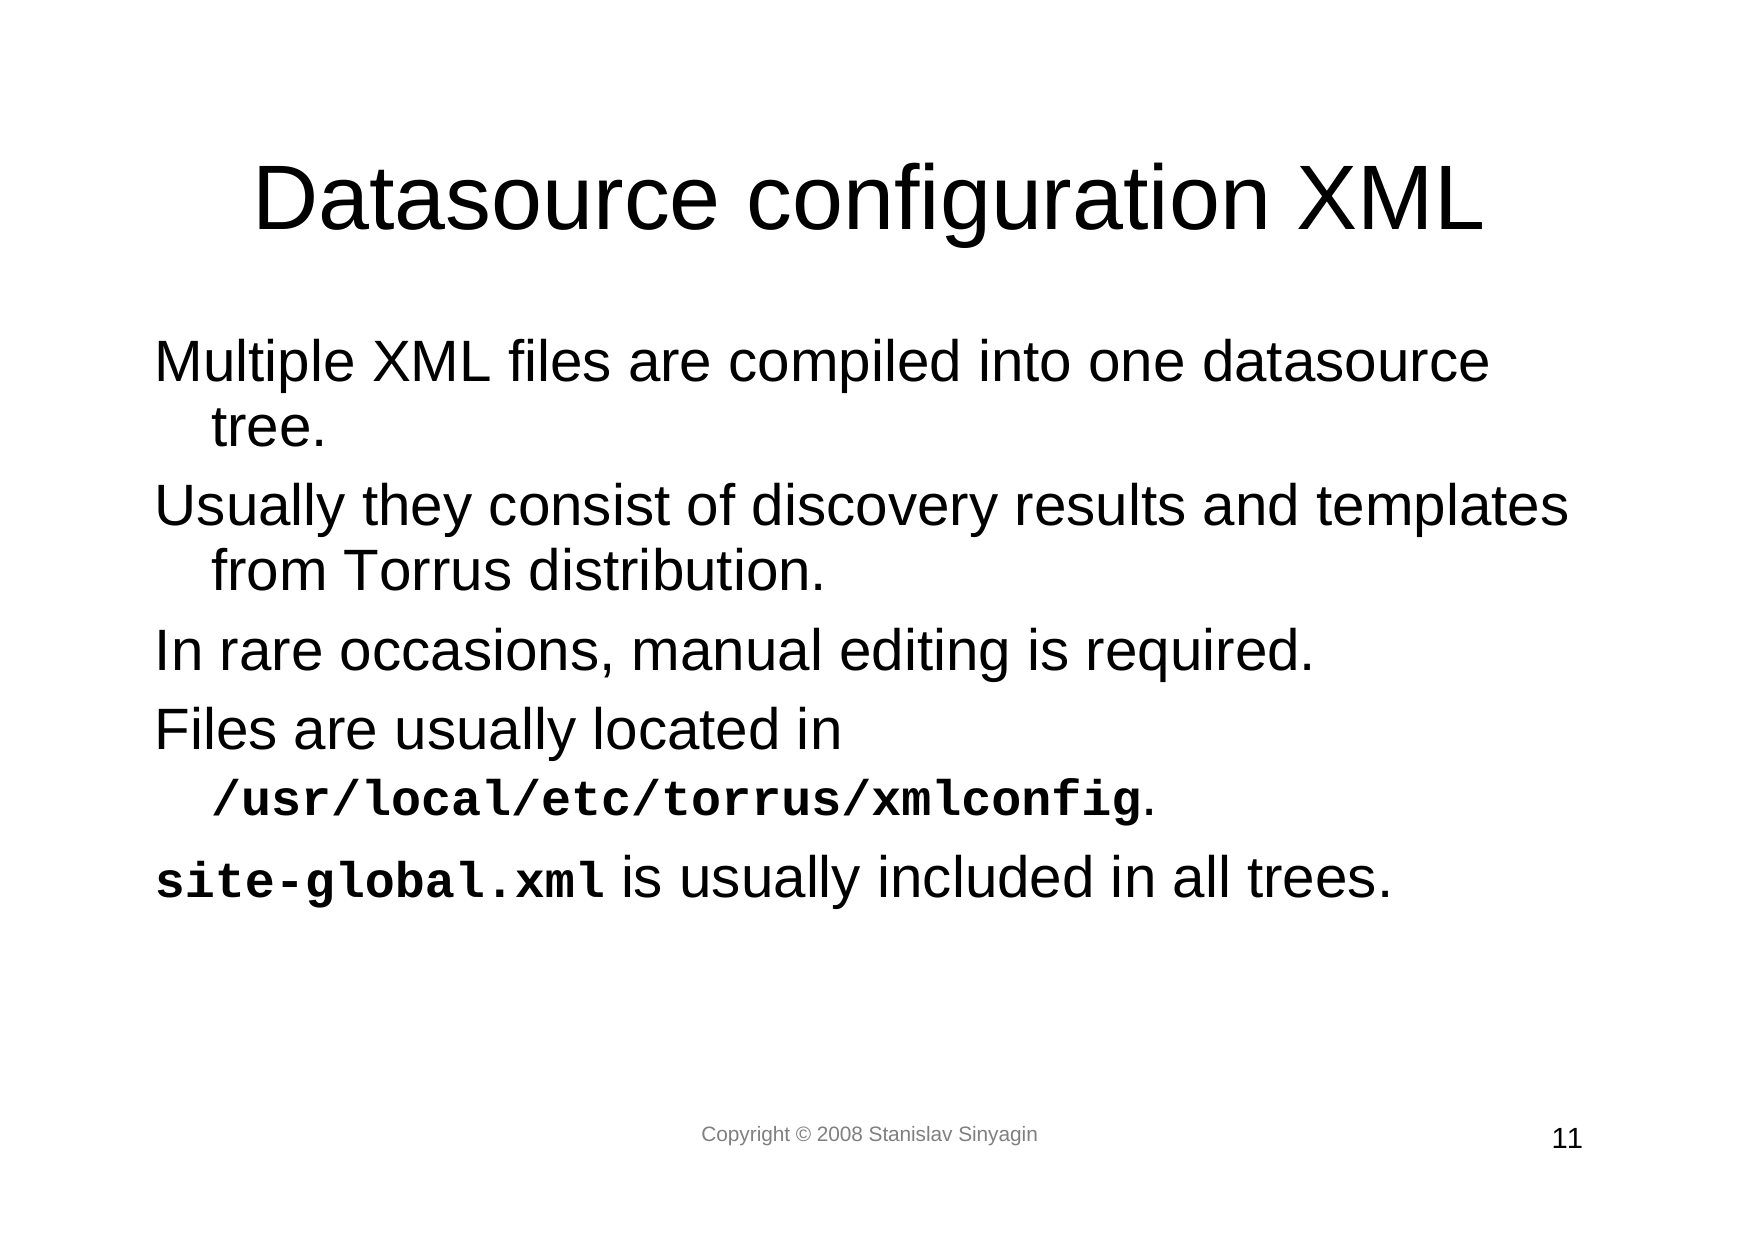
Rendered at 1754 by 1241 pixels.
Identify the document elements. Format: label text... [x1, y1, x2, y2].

title Datasource configuration XML [140, 96, 1599, 299]
list Multiple XML files are compiled into one datasource tree. Usually they consist of discovery results and templates from Torrus distribution. In rare occasions, manual editing is required. Files are usually located in /usr/local/etc/torrus/xmlconfig. site-global.xml is usually included in all trees. [140, 320, 1599, 1077]
